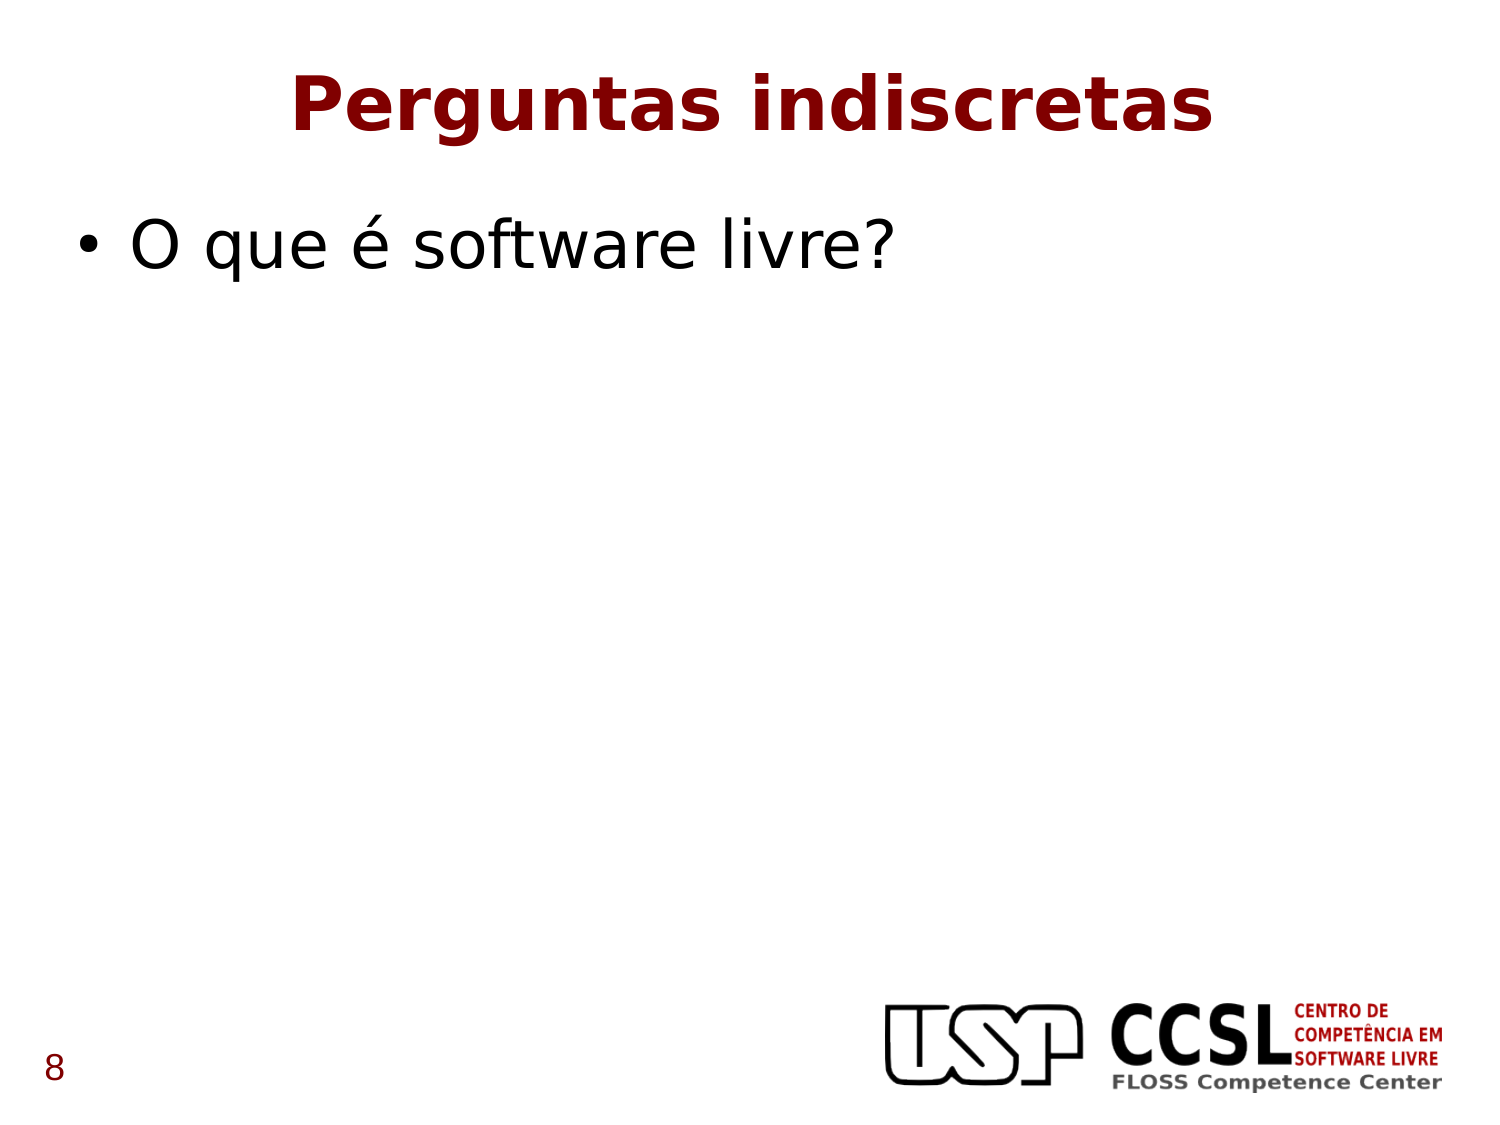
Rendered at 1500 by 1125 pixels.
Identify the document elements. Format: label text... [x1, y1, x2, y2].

picture [885, 1003, 1442, 1093]
list O que é software livre? [59, 206, 1447, 950]
title Perguntas indiscretas [59, 29, 1447, 180]
